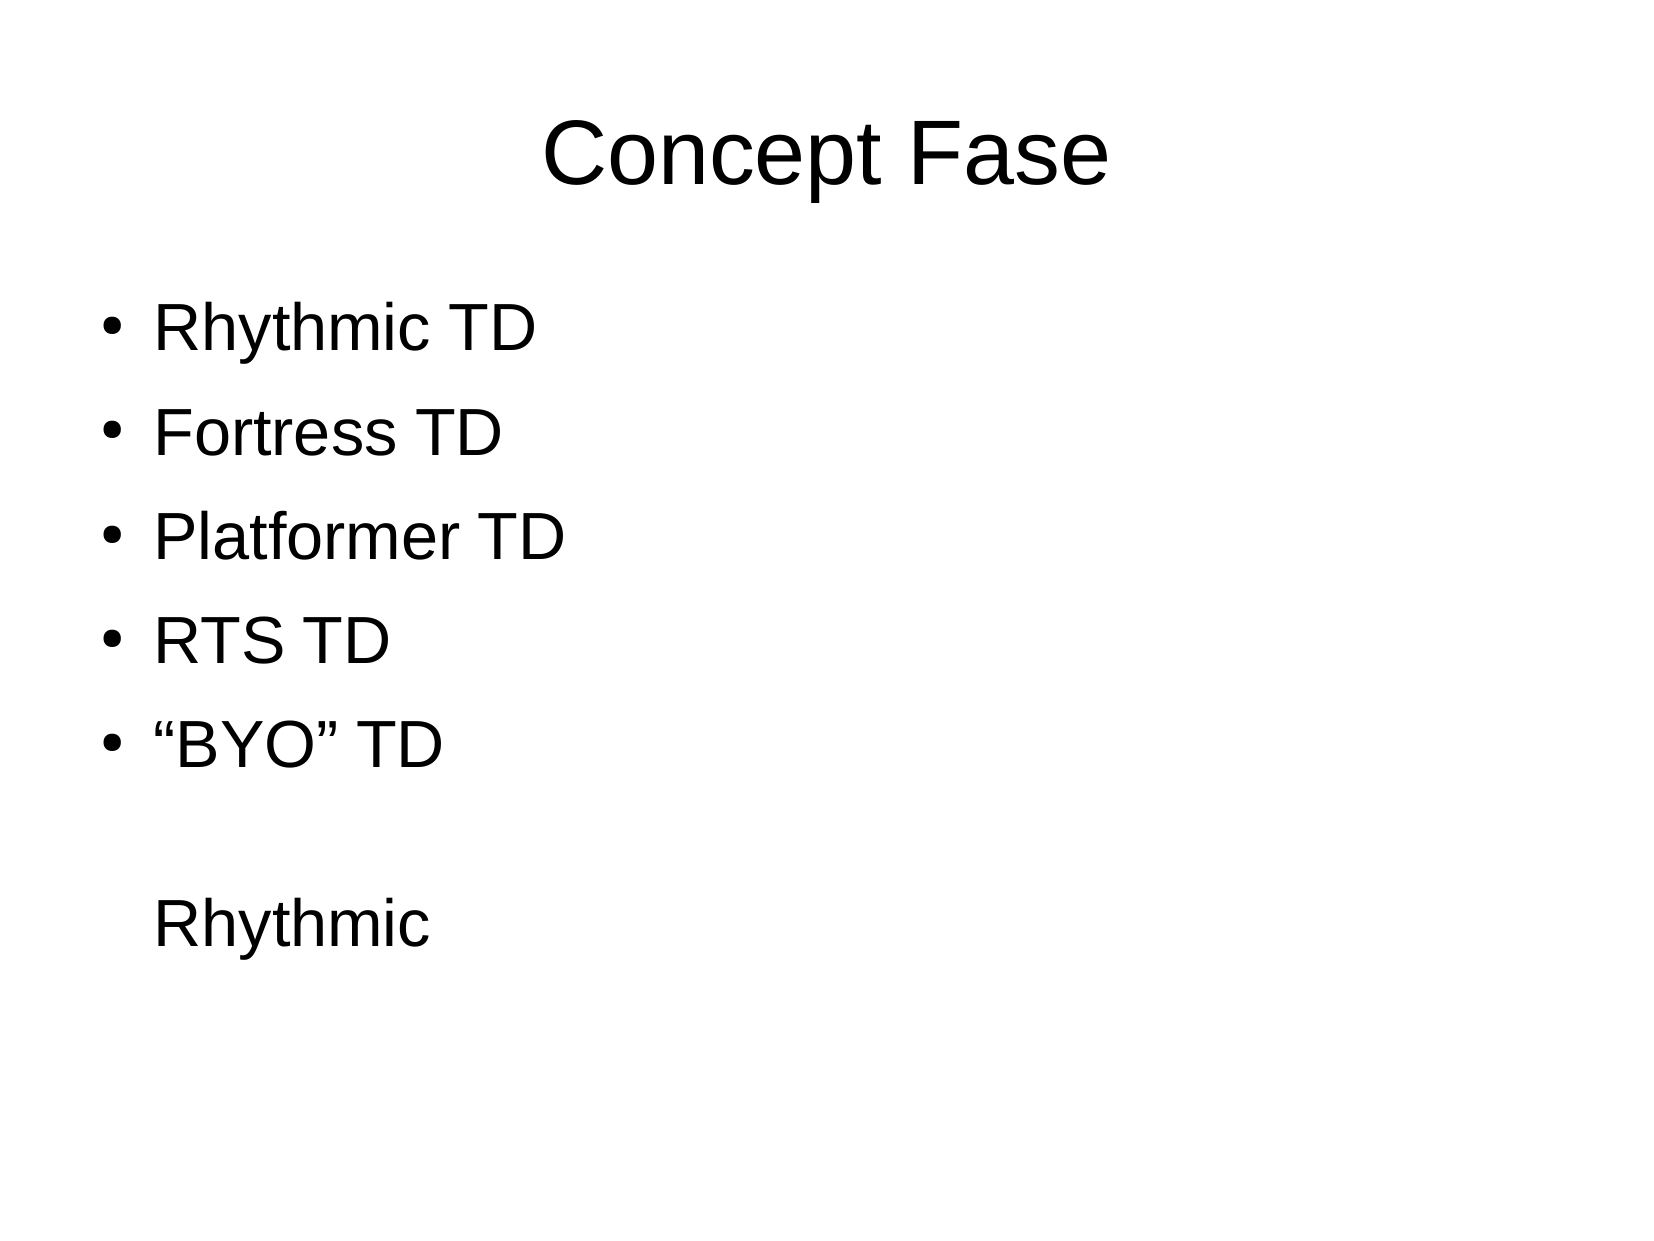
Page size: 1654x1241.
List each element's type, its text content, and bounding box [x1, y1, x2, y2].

list Rhythmic TD Fortress TD Platformer TD RTS TD “BYO” TD Rhythmic [82, 290, 1571, 1010]
title Concept Fase [82, 49, 1571, 257]
